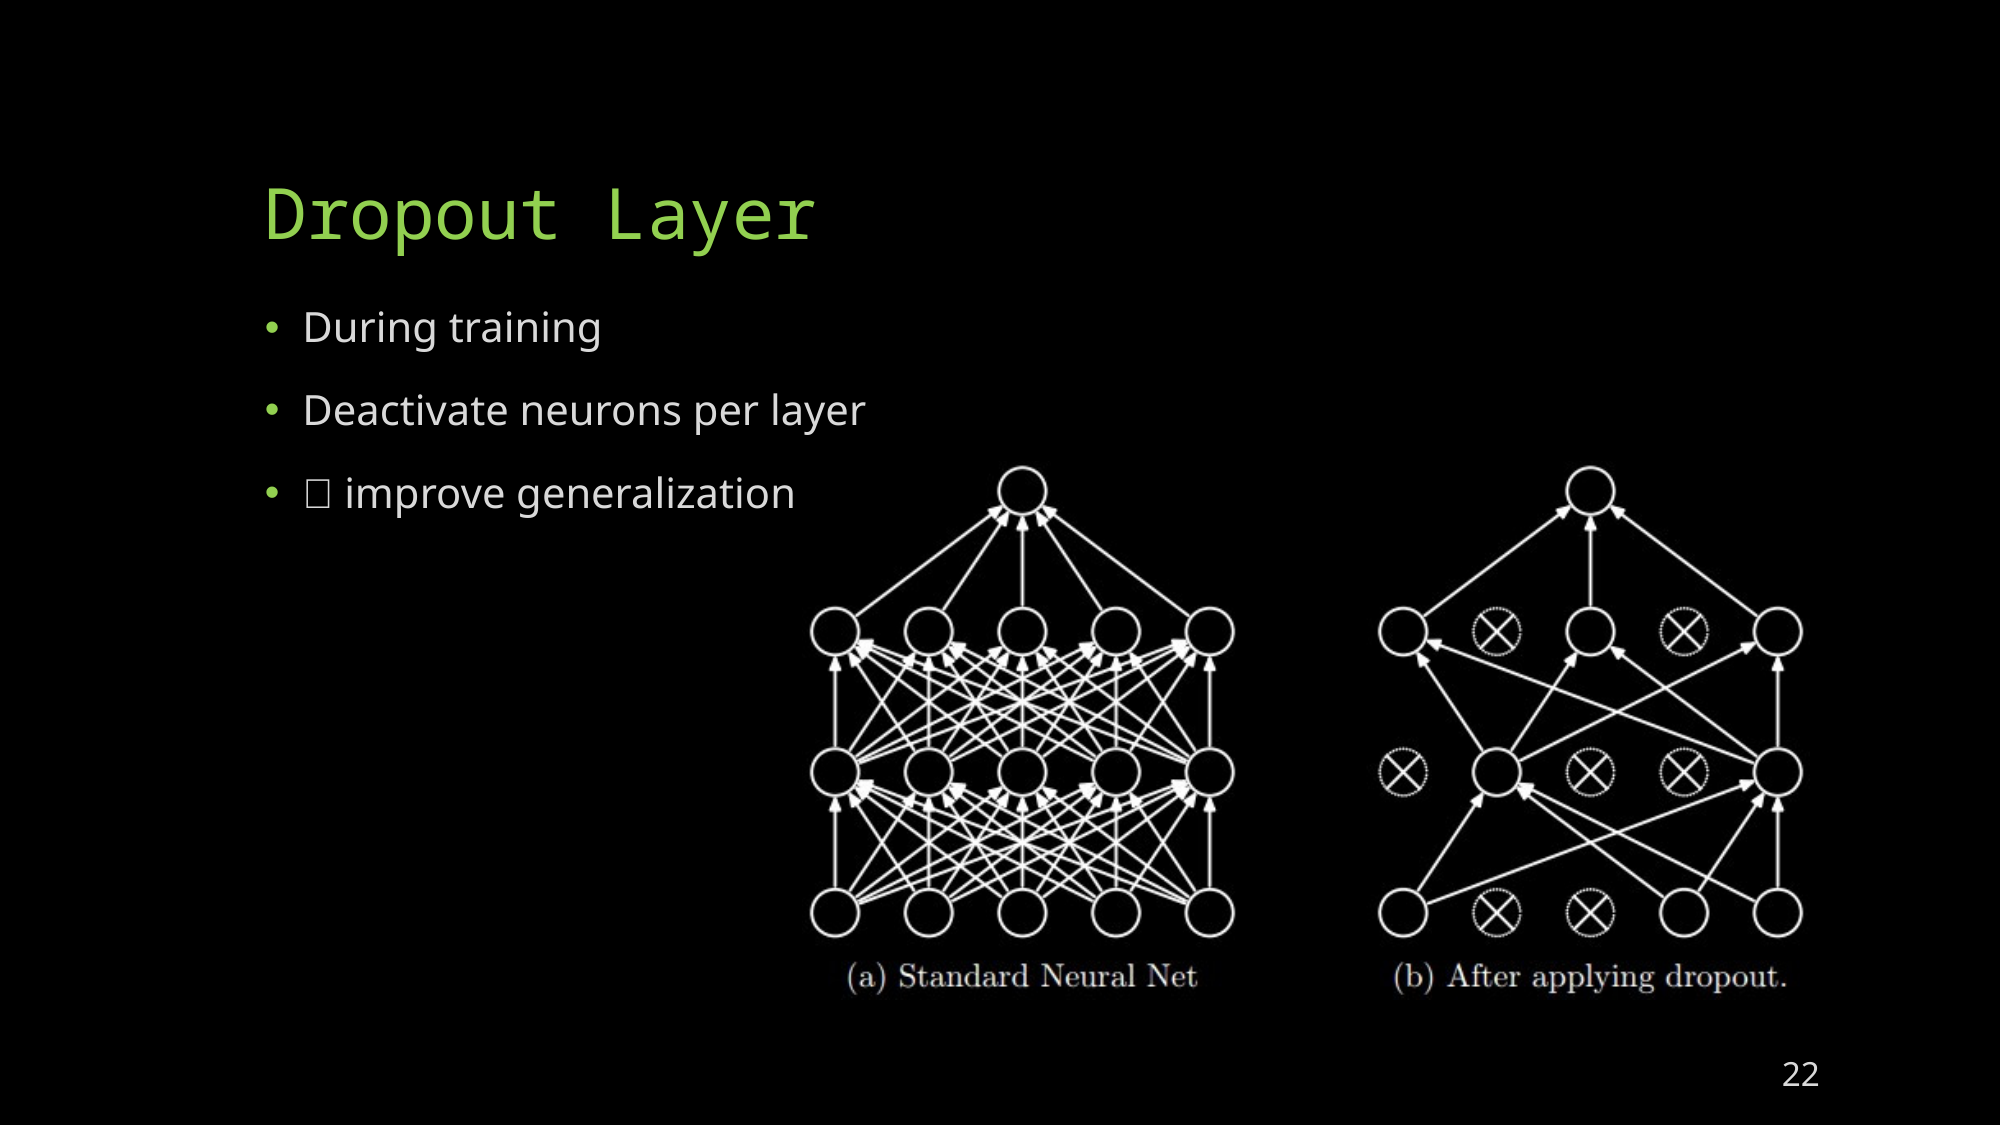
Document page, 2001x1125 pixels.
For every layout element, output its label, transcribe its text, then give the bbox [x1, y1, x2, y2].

text_box [1766, 1046, 1905, 1089]
title Dropout Layer [249, 75, 1750, 263]
picture [802, 461, 1810, 1000]
list During training Deactivate neurons per layer  improve generalization [249, 299, 1715, 1000]
